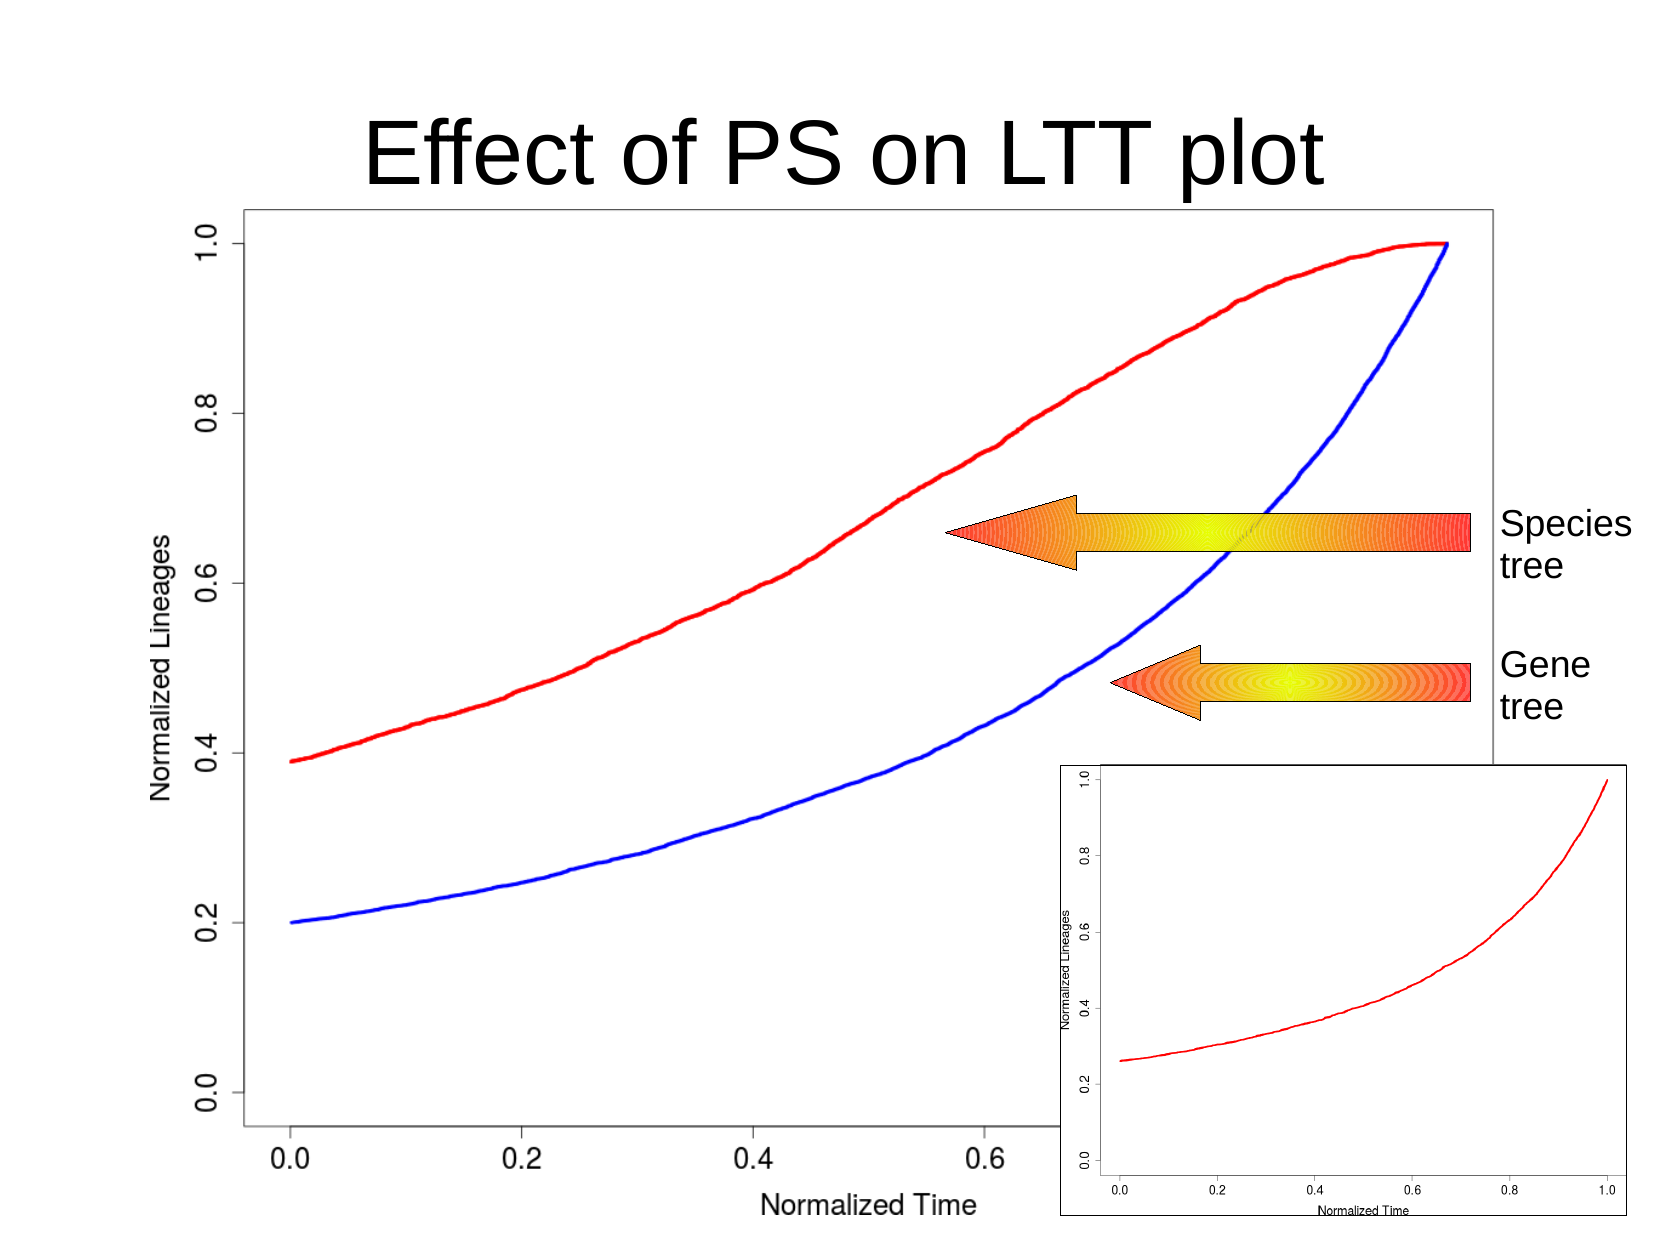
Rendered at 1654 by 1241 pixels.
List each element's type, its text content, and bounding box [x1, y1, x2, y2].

text_box Species tree [1485, 495, 1654, 594]
picture [150, 257, 1627, 1216]
title Effect of PS on LTT plot [82, 49, 1571, 257]
text_box Gene tree [1485, 636, 1621, 736]
text_box [1110, 645, 1471, 721]
text_box [945, 495, 1471, 571]
